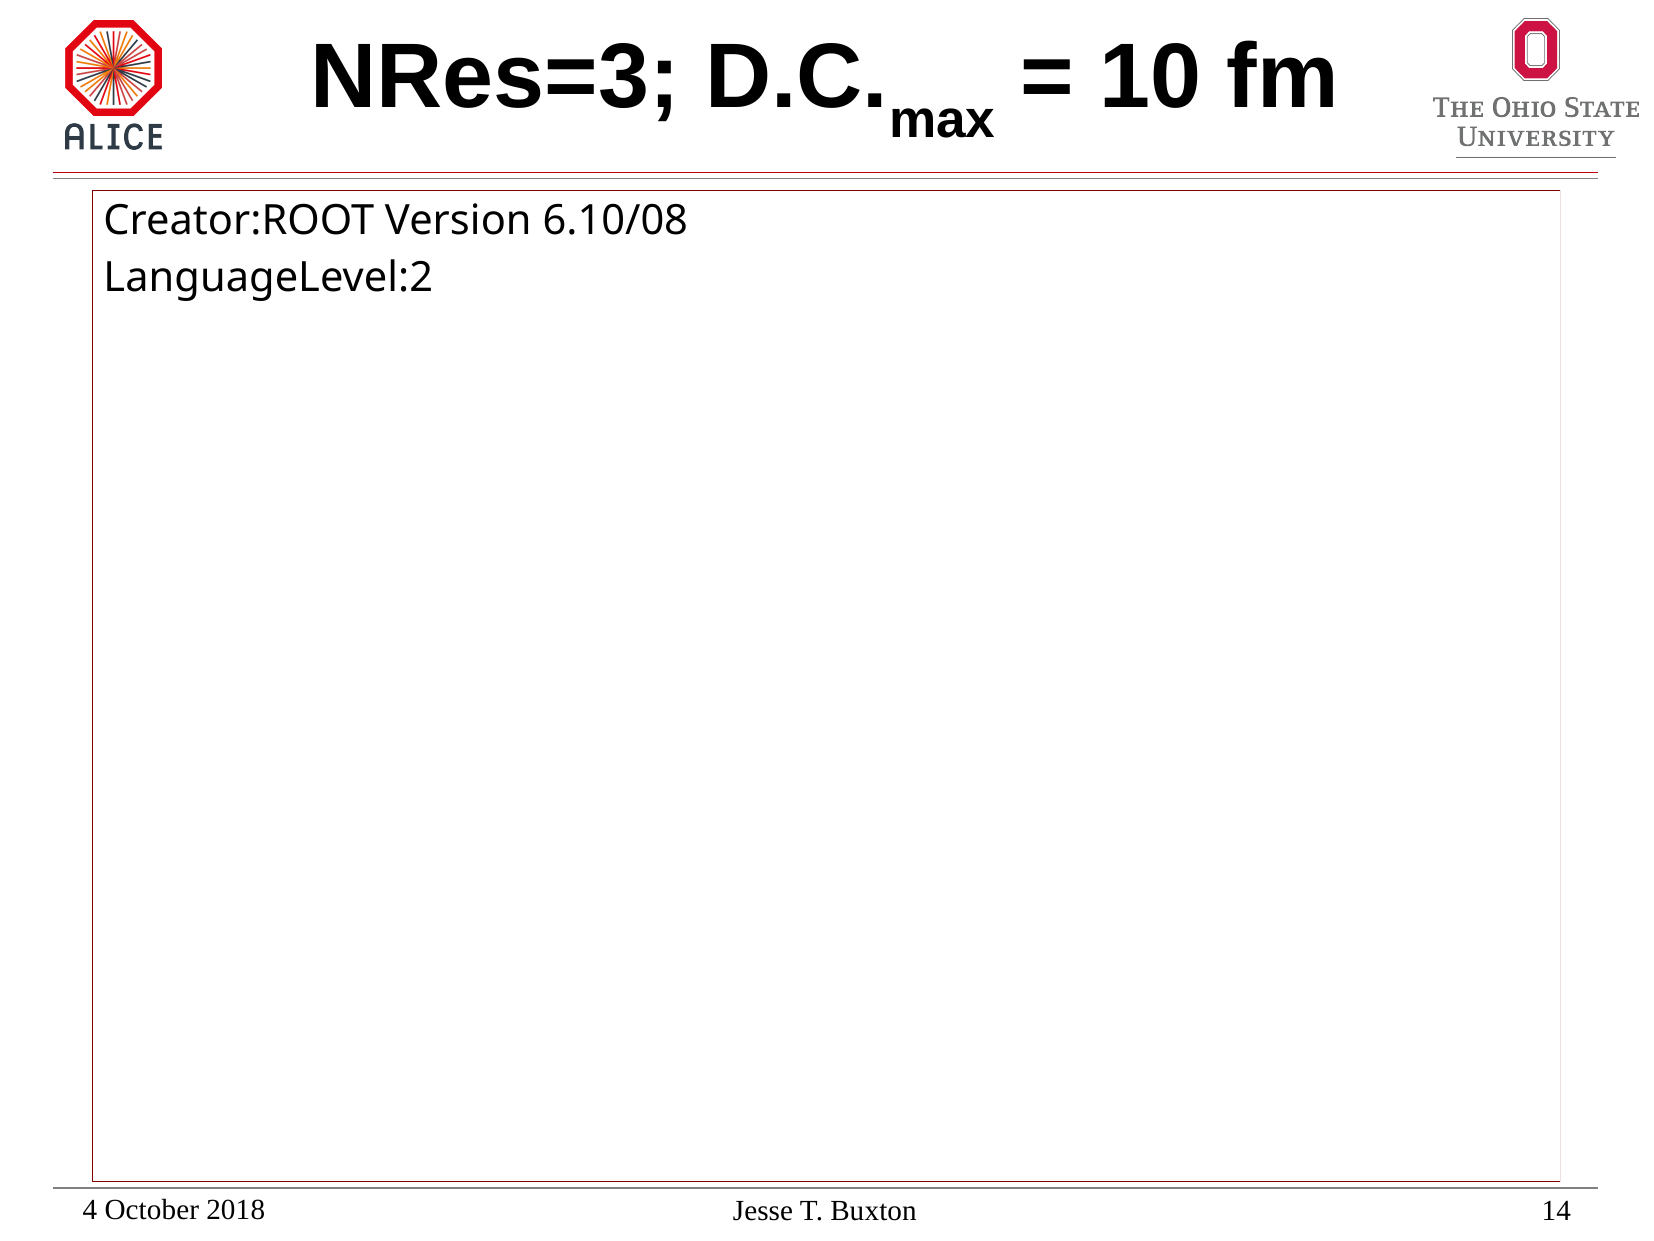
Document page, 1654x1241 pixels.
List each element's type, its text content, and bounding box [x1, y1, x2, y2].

picture [65, 20, 137, 150]
picture [1513, 5, 1642, 171]
picture [90, 187, 1561, 1182]
title NRes=3; D.C.max = 10 fm [137, 1, 1513, 172]
